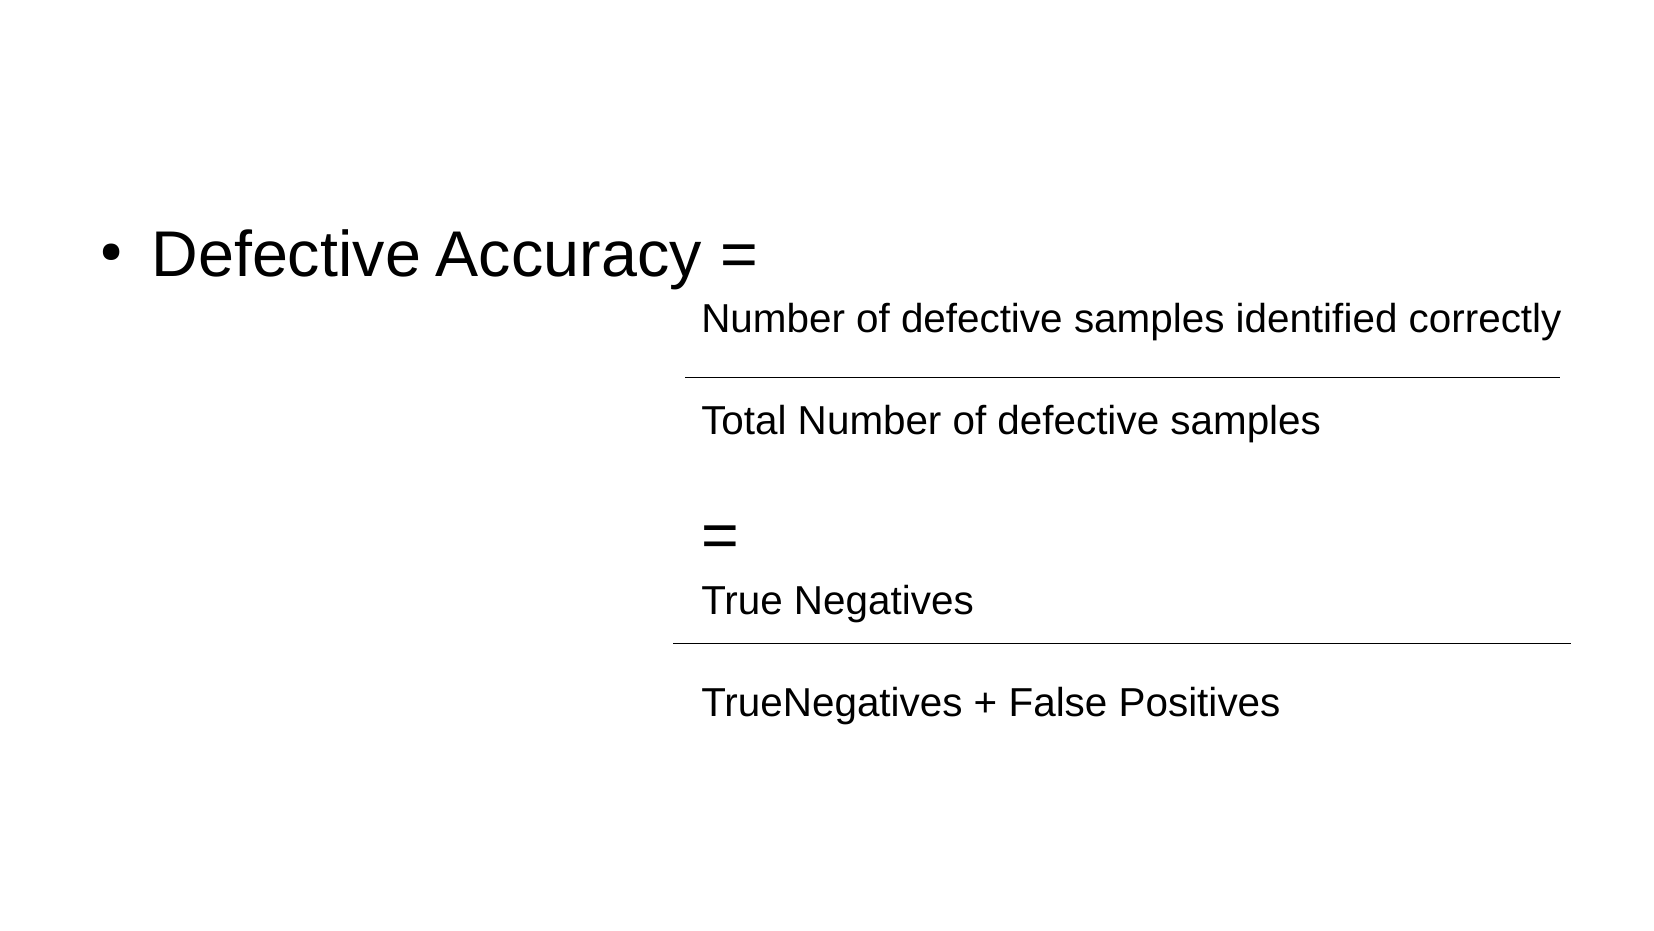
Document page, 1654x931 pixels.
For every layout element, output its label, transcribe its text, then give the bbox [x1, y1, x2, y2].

list Defective Accuracy = Number of defective samples identified correctly Total Number of defective samples = True Negatives TrueNegatives + False Positives [82, 217, 1571, 758]
